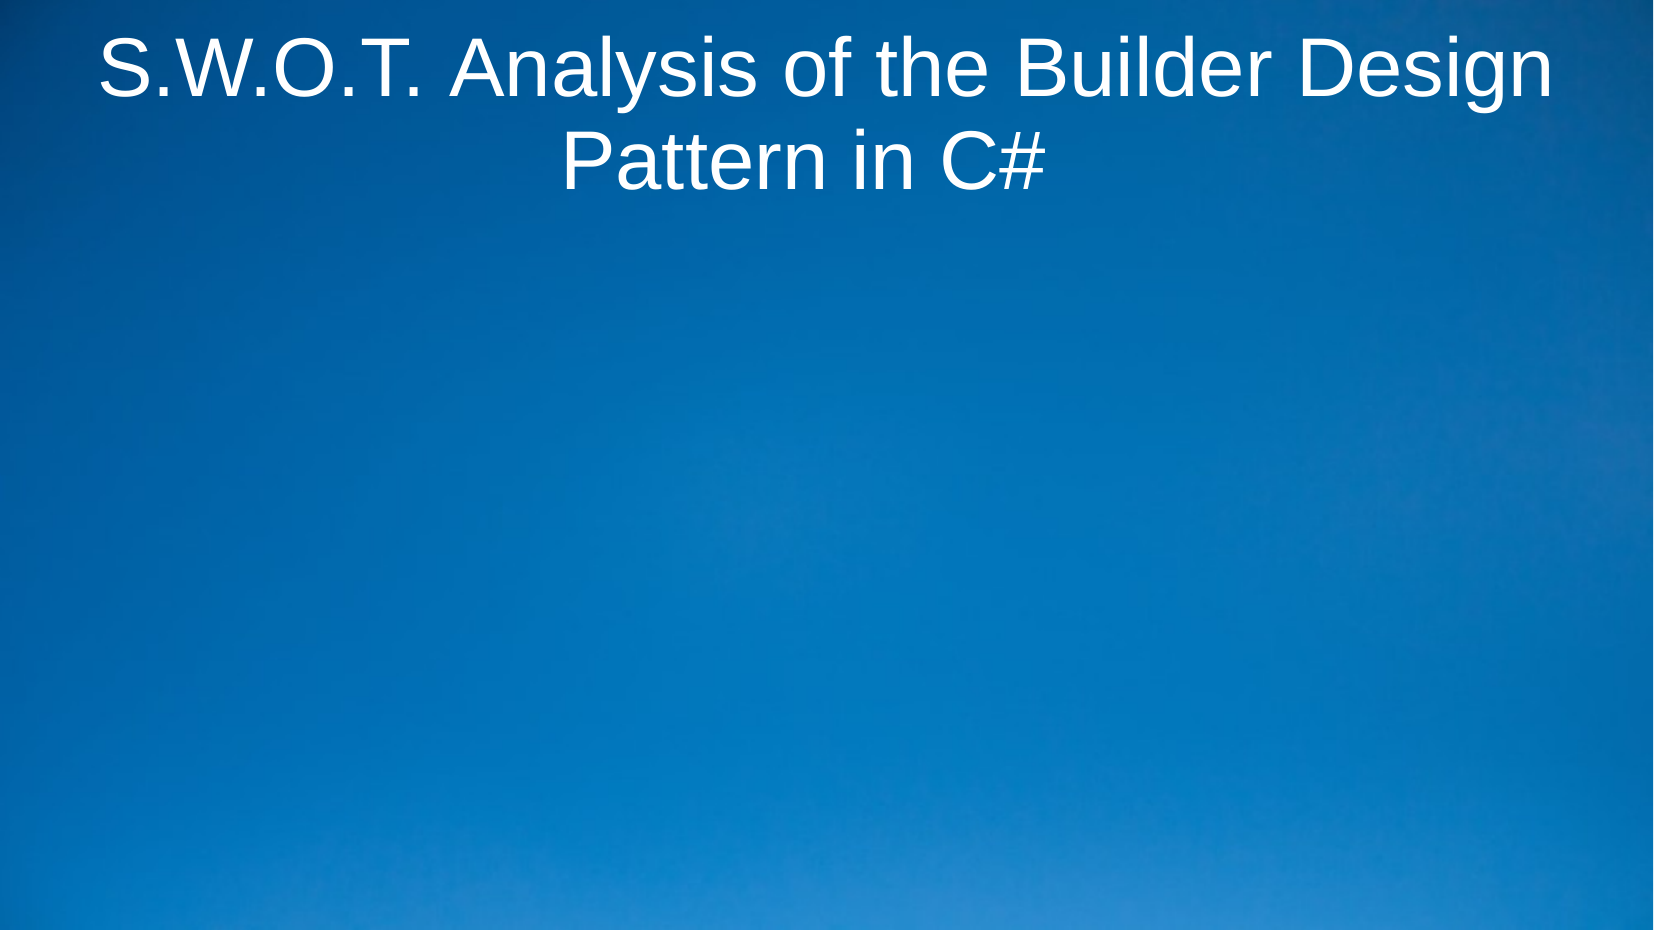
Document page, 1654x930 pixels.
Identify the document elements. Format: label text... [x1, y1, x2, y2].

picture [0, 0, 1654, 930]
title S.W.O.T. Analysis of the Builder Design Pattern in C# [82, 21, 1571, 208]
